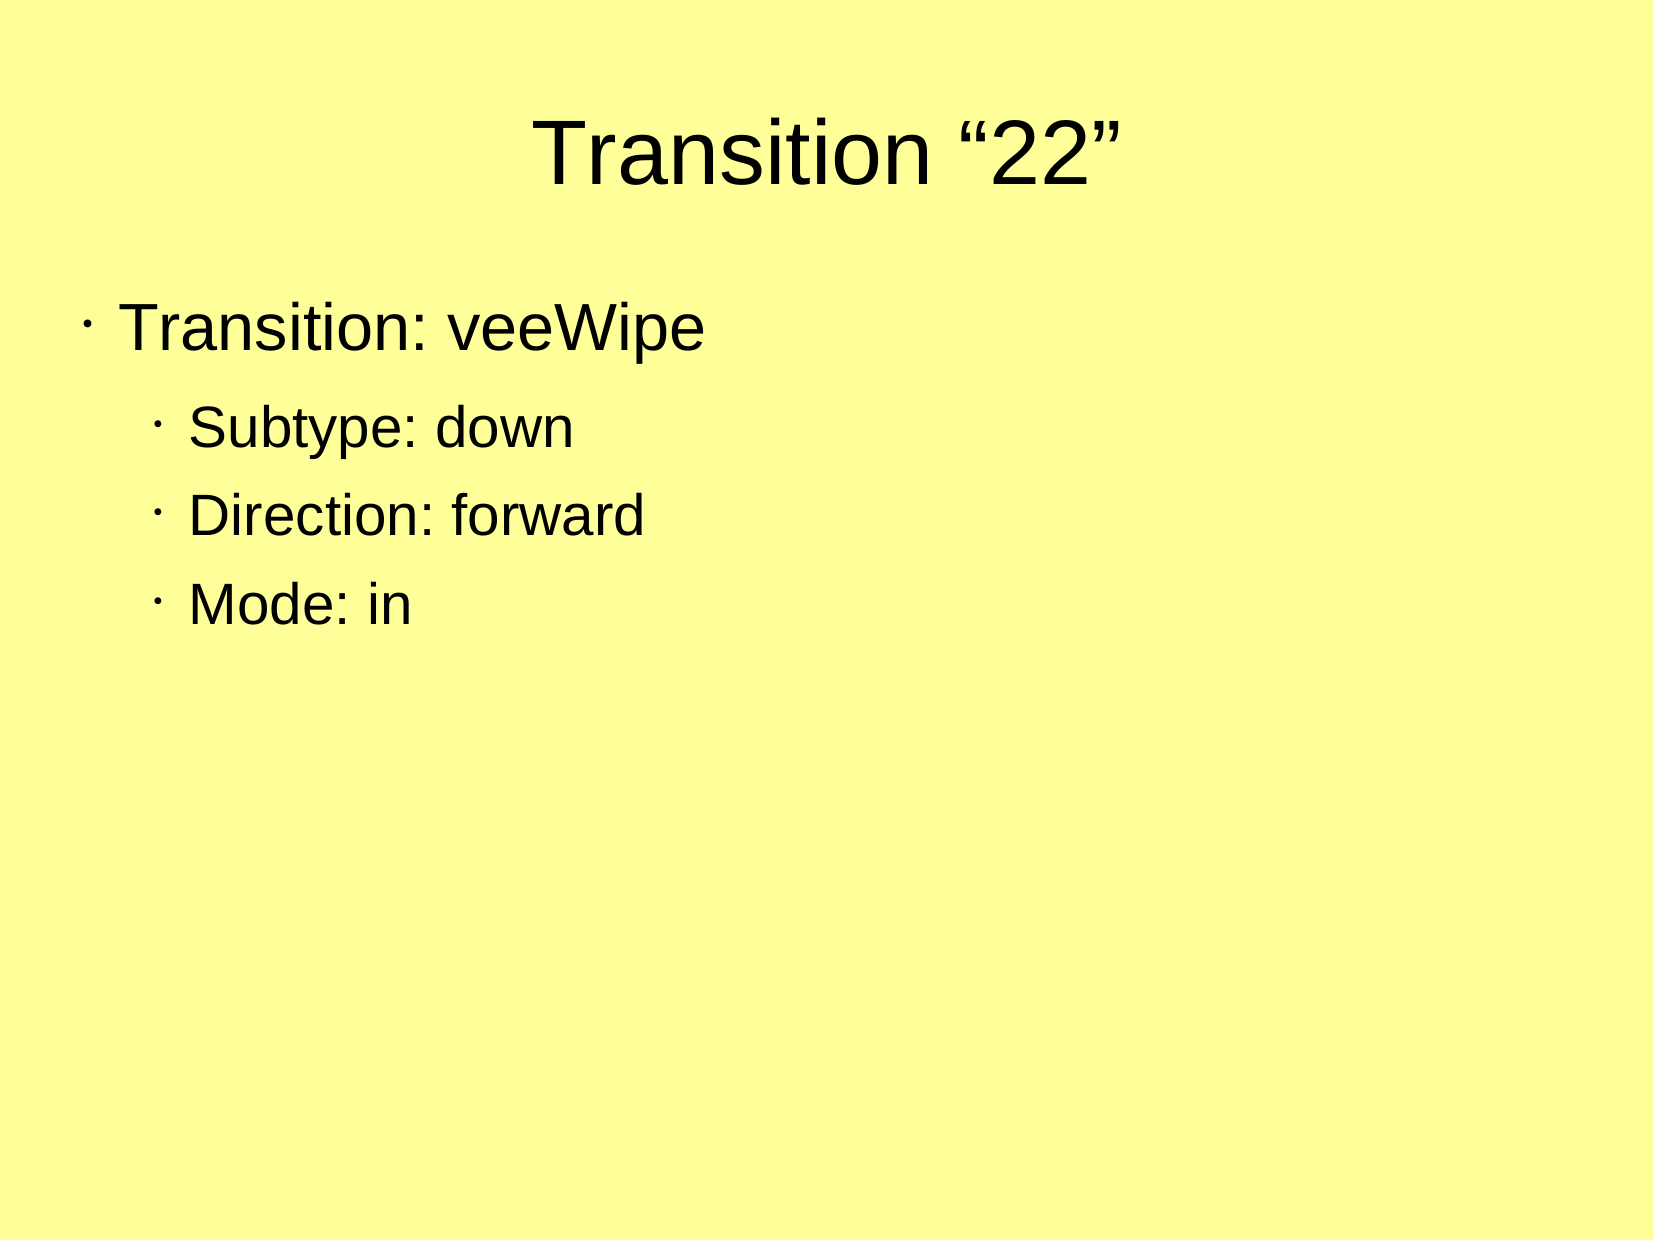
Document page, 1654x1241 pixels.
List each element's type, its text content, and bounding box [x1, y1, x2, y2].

list Transition: veeWipe Subtype: down Direction: forward Mode: in [82, 290, 1571, 1080]
title Transition “22” [82, 49, 1571, 257]
